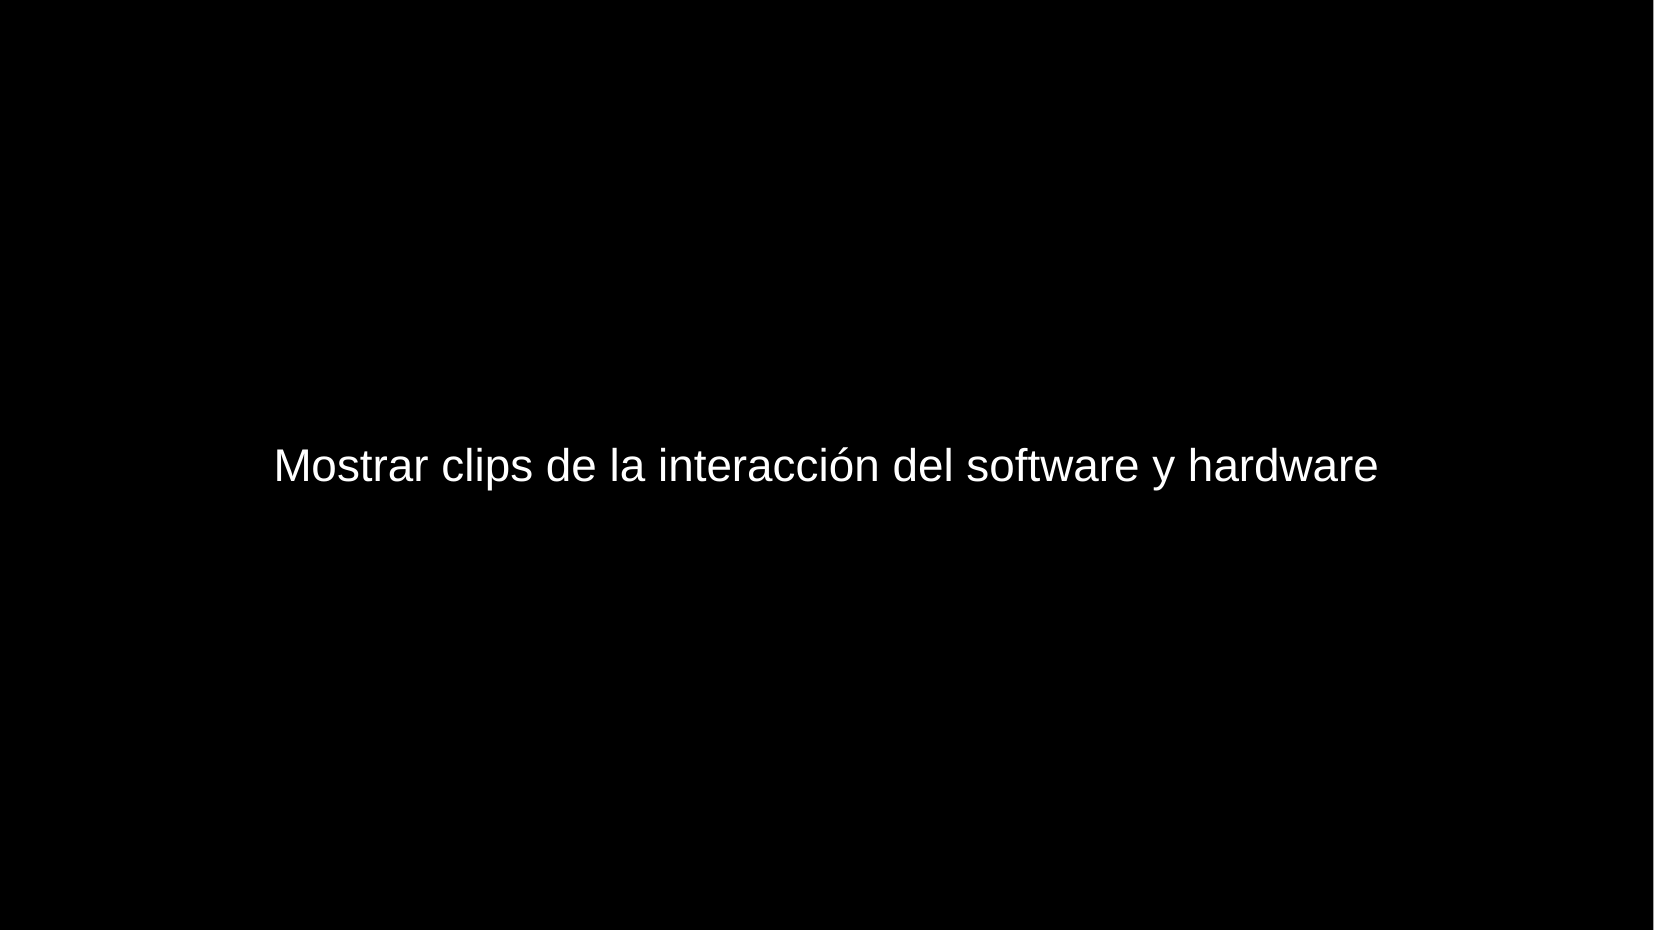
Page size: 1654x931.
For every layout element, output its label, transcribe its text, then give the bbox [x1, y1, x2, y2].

subtitle Mostrar clips de la interacción del software y hardware [82, 105, 1571, 826]
